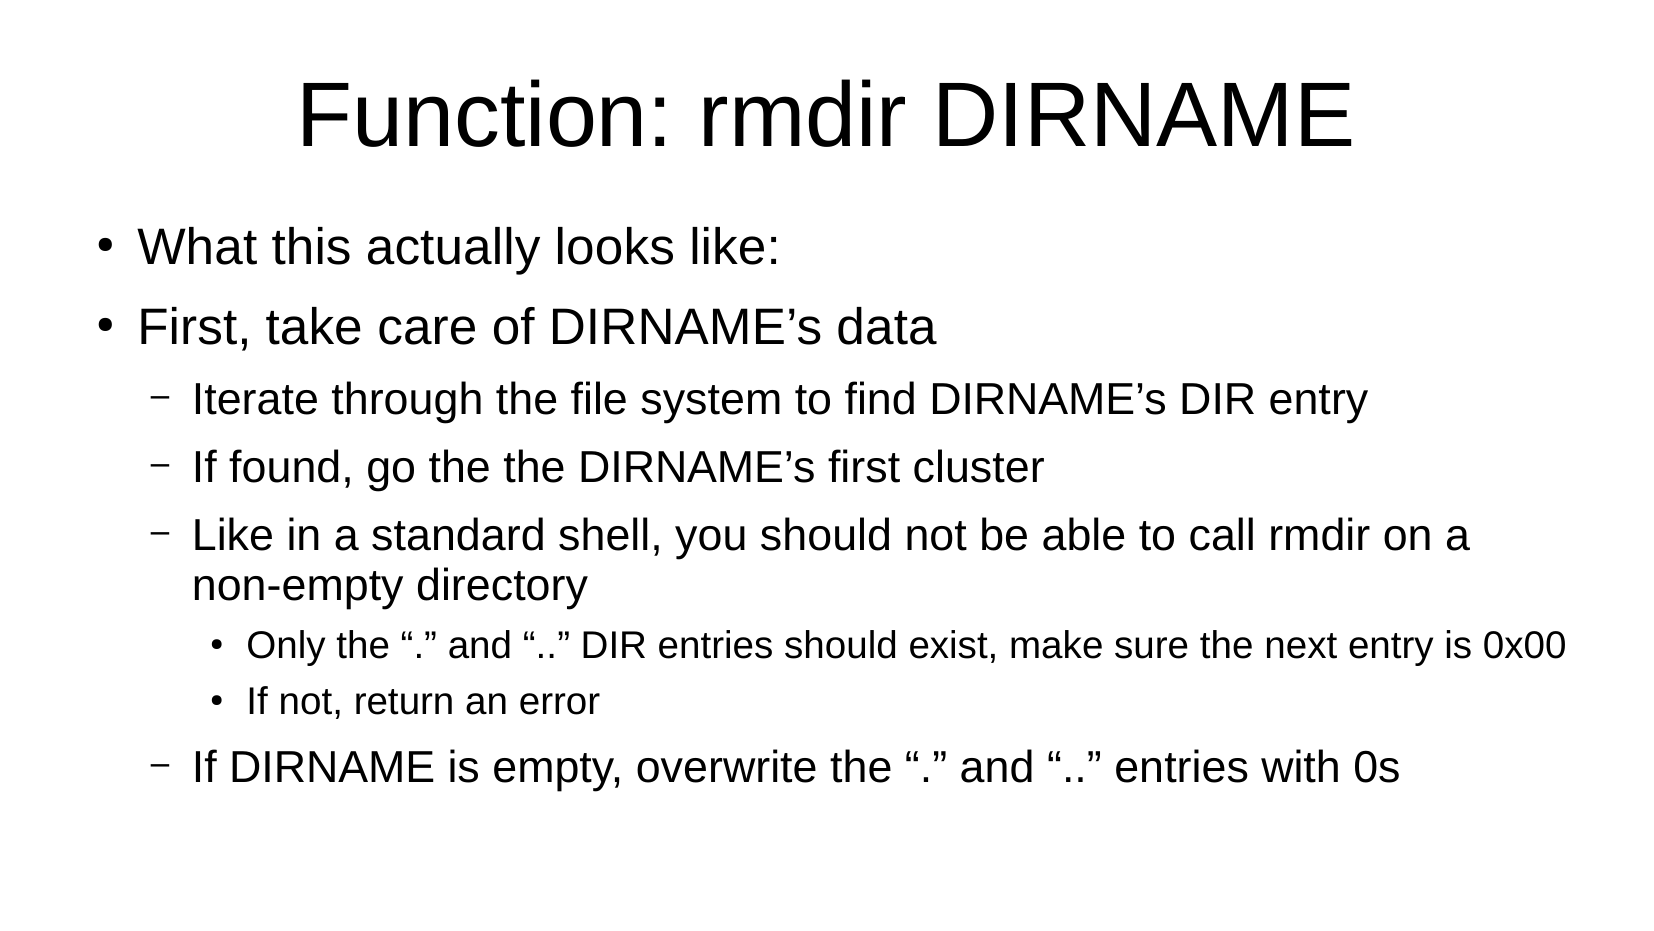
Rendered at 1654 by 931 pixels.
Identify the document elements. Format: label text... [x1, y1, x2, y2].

title Function: rmdir DIRNAME [82, 37, 1571, 193]
list What this actually looks like: First, take care of DIRNAME’s data Iterate through the file system to find DIRNAME’s DIR entry If found, go the the DIRNAME’s first cluster Like in a standard shell, you should not be able to call rmdir on a non-empty directory Only the “.” and “..” DIR entries should exist, make sure the next entry is 0x00 If not, return an error If DIRNAME is empty, overwrite the “.” and “..” entries with 0s [82, 217, 1571, 841]
